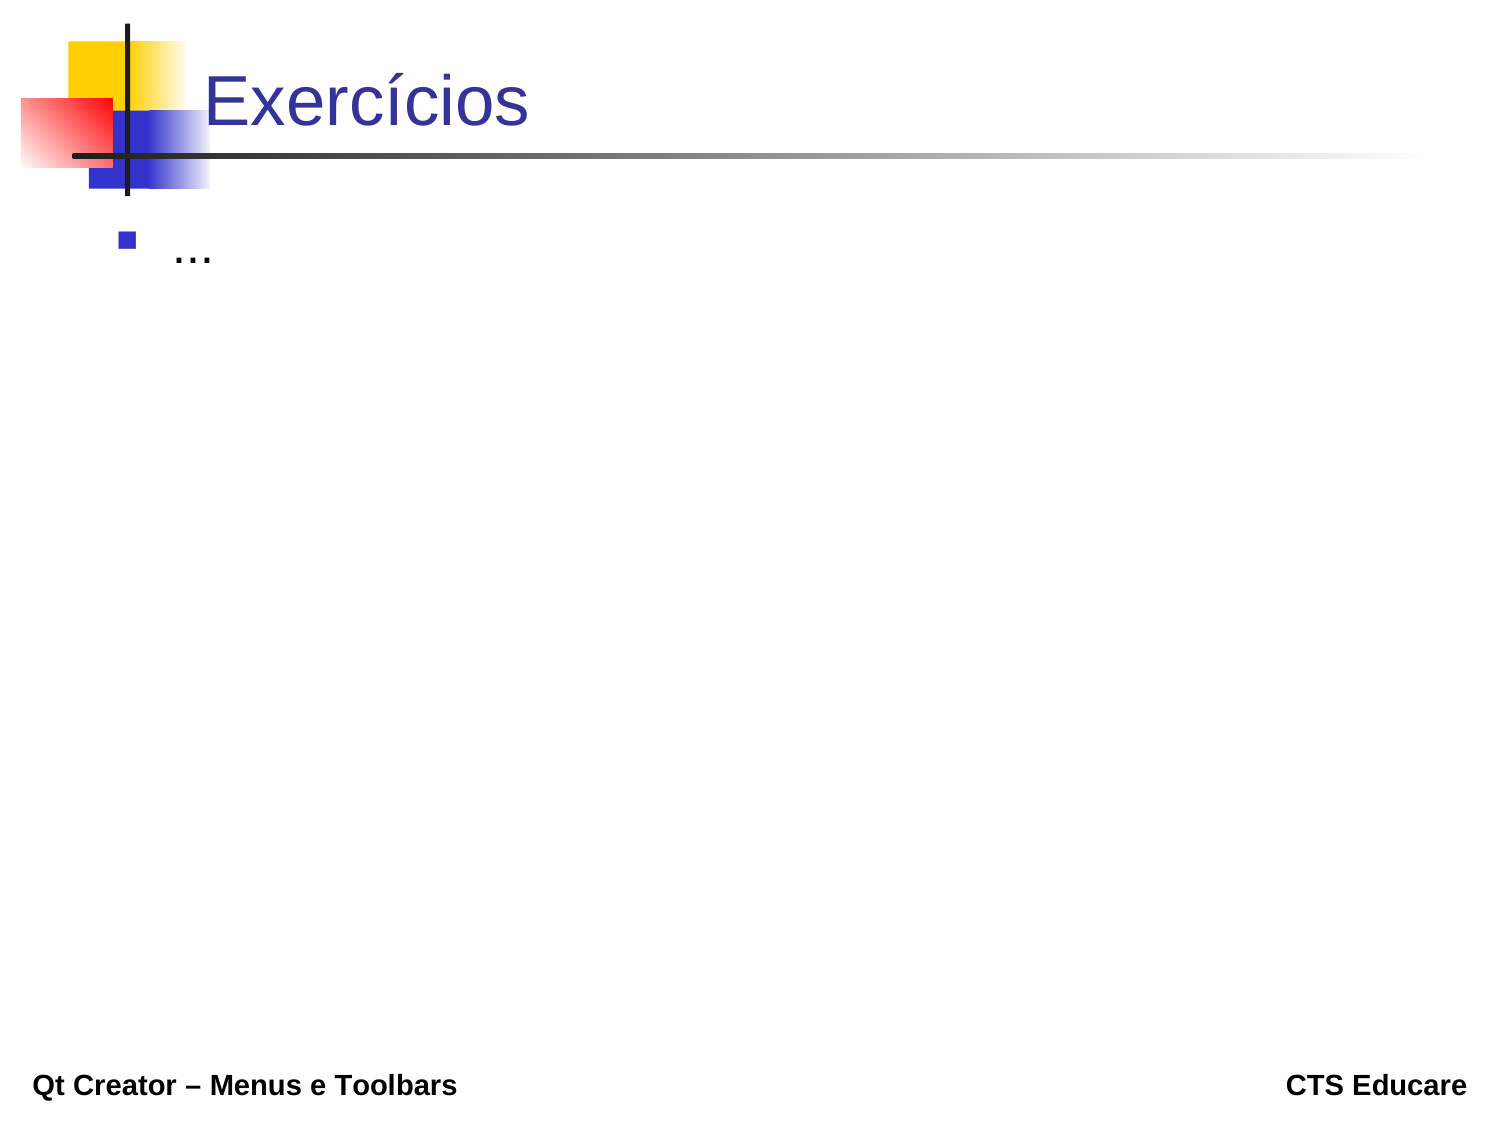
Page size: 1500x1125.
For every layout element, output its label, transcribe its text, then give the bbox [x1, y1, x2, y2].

title Exercícios [188, 46, 1468, 149]
list ... [100, 206, 1447, 1024]
